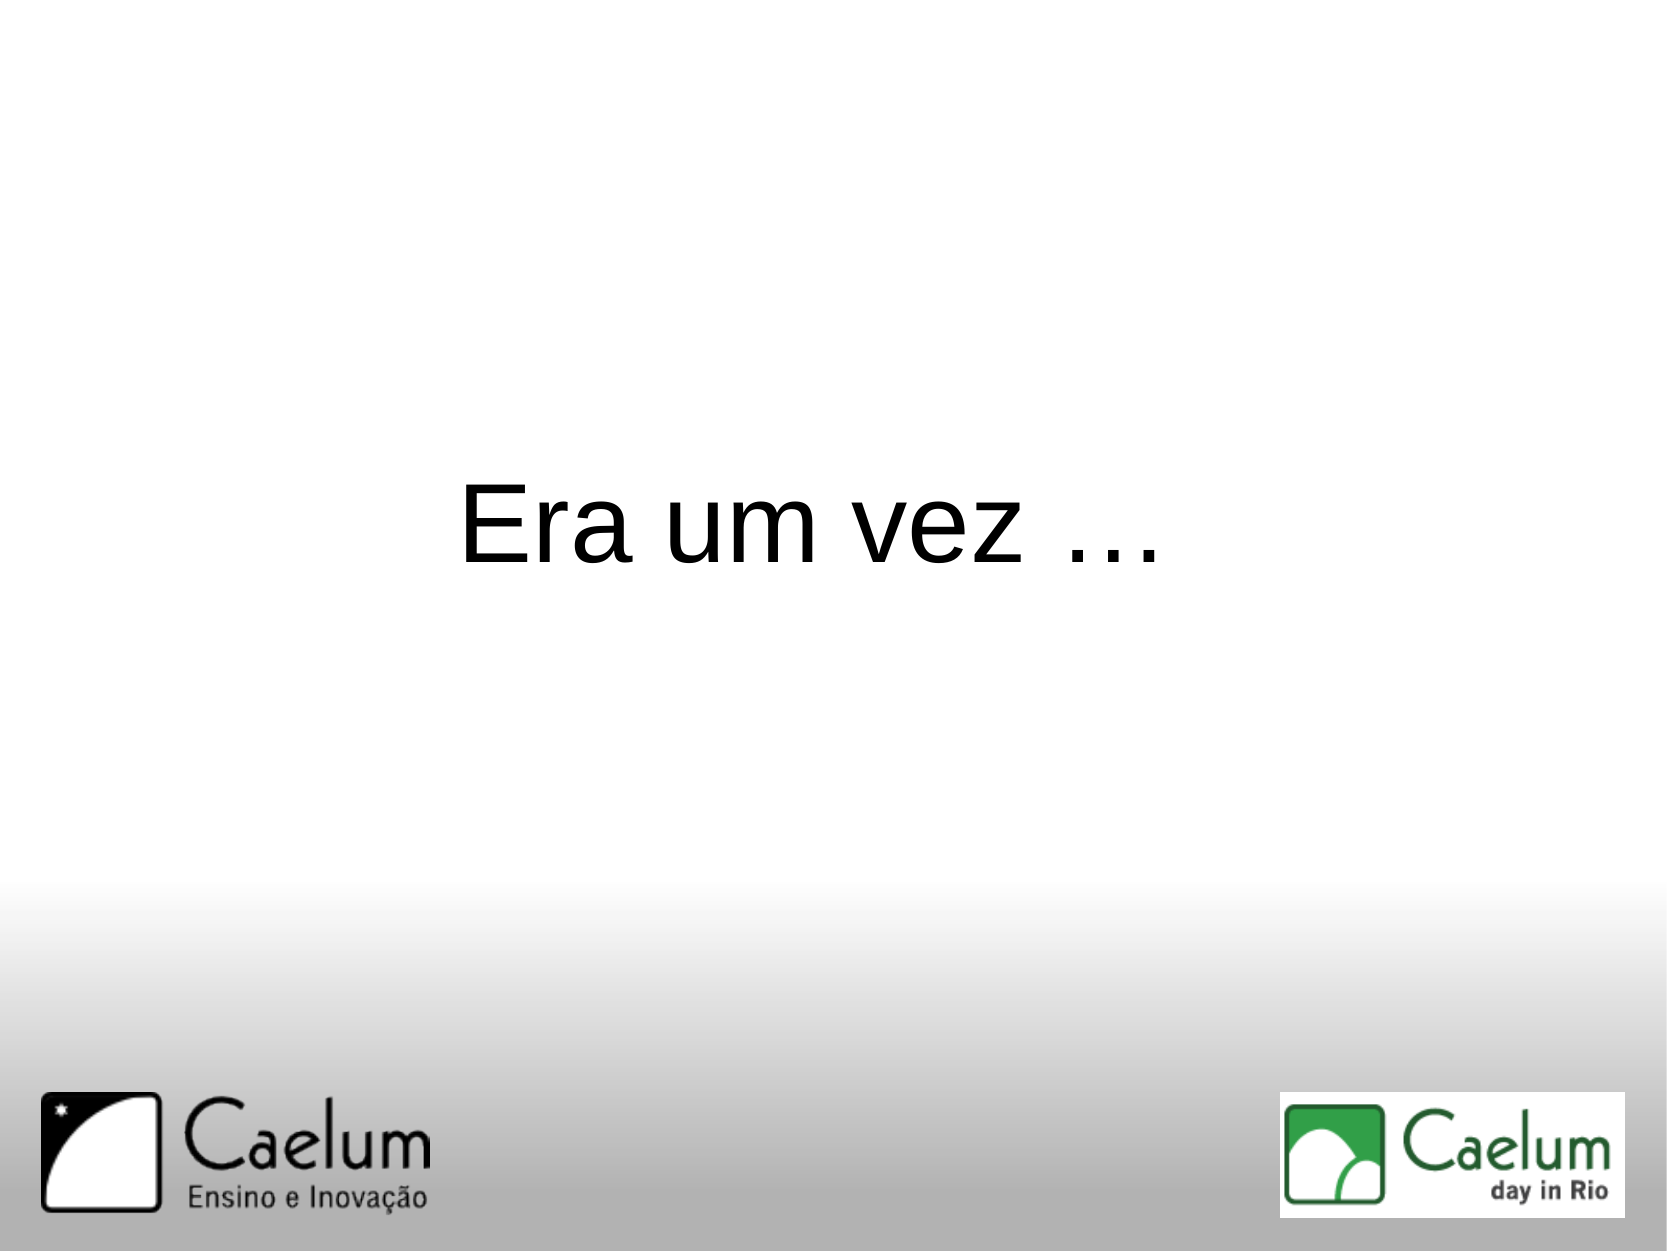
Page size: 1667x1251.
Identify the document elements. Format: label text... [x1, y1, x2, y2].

picture [0, 0, 1667, 1251]
text_box Era um vez … [442, 442, 1186, 593]
